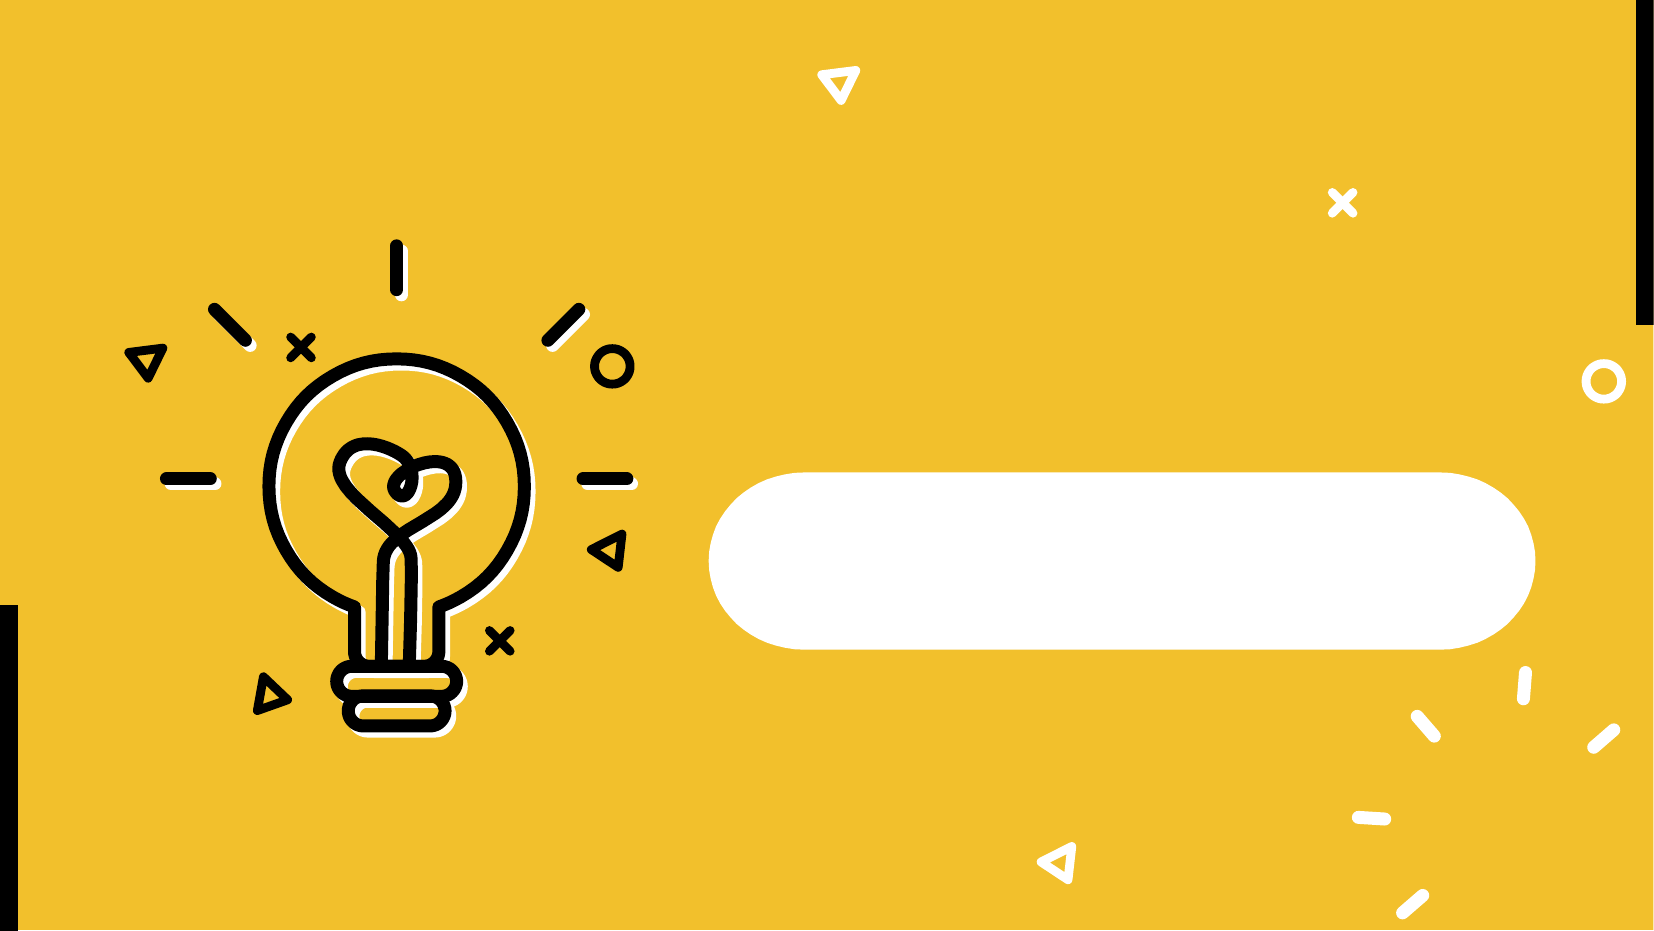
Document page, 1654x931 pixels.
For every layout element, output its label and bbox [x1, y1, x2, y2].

text_box [708, 472, 1536, 650]
